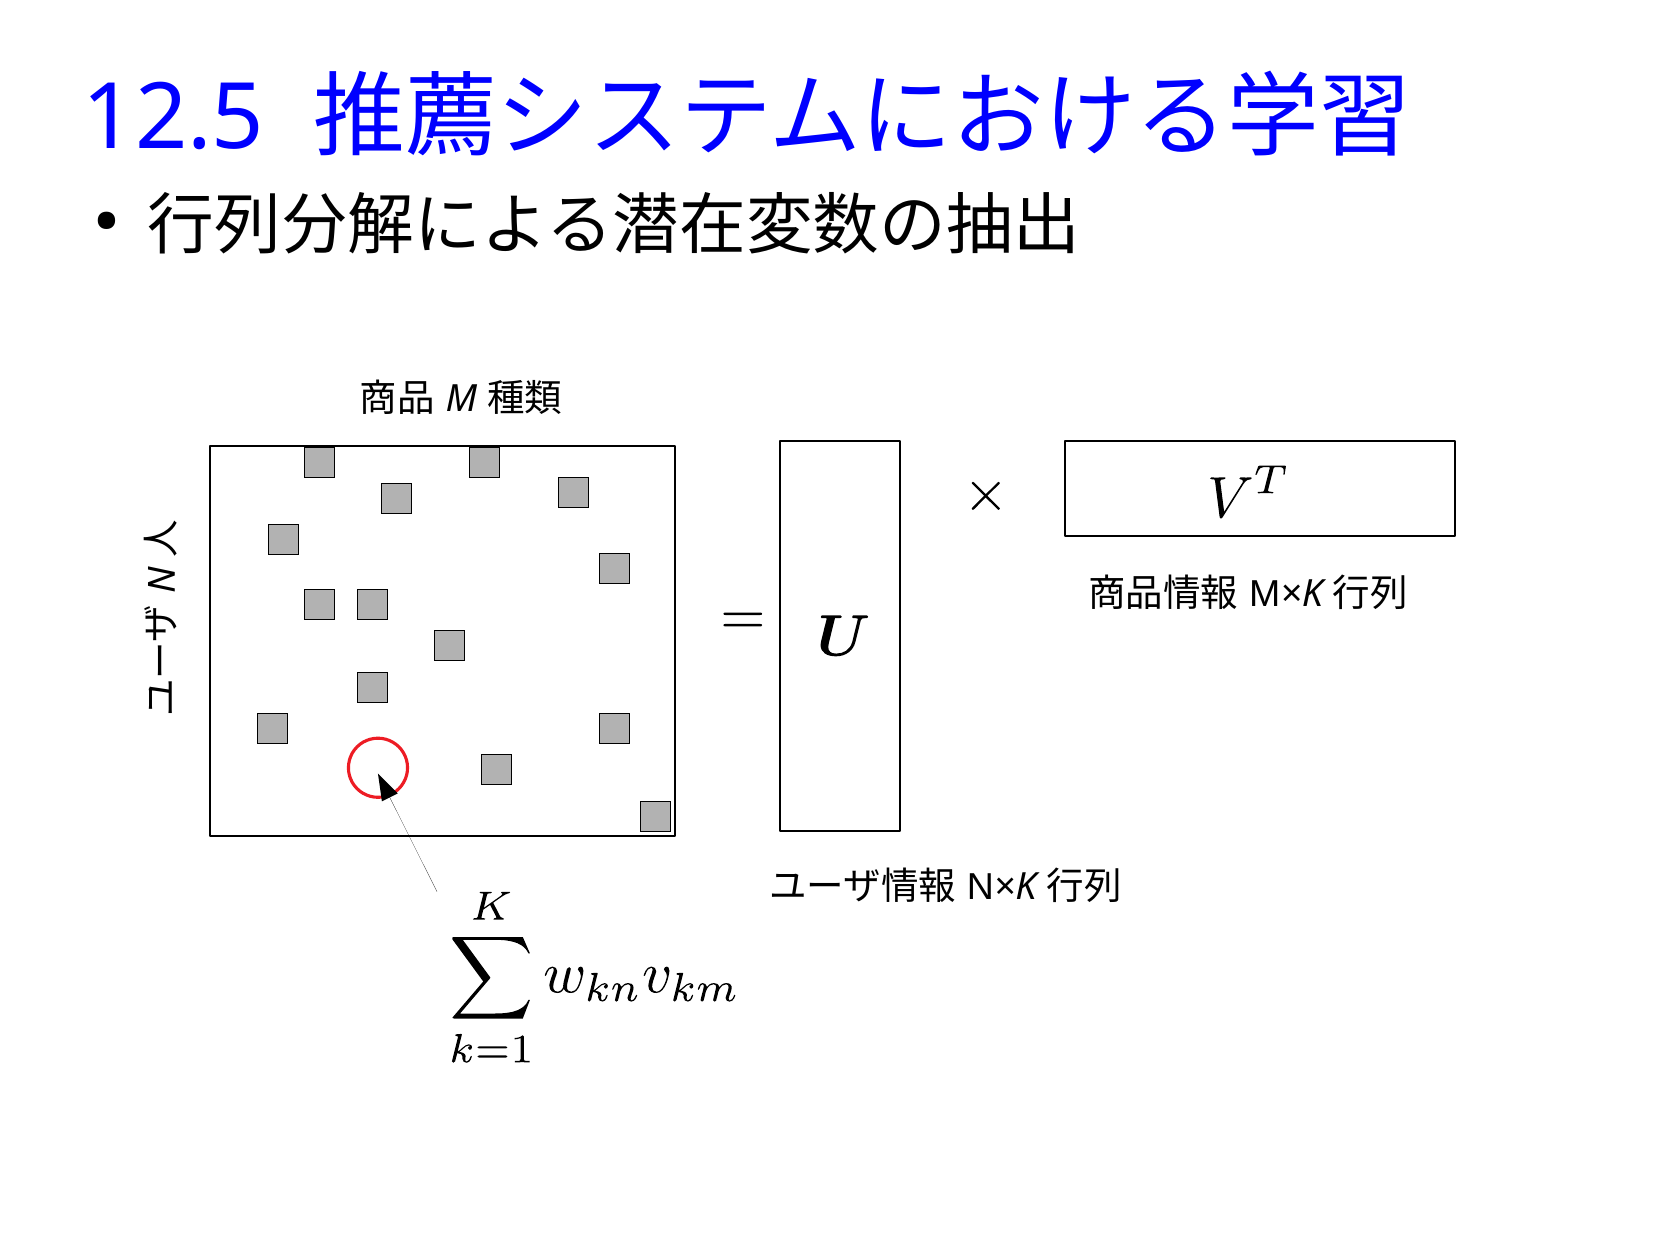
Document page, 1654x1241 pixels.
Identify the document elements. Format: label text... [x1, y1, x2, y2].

text_box [257, 713, 288, 744]
text_box [720, 612, 766, 627]
list 行列分解による潜在変数の抽出 [76, 177, 1565, 950]
text_box [481, 754, 512, 785]
text_box [963, 476, 1009, 516]
text_box [448, 891, 738, 1063]
text_box ユーザ情報N×K行列 [754, 848, 1145, 920]
text_box [1206, 465, 1288, 519]
text_box [599, 553, 630, 584]
text_box ユーザN人 [124, 498, 196, 732]
text_box 商品情報M×K行列 [1073, 555, 1431, 627]
text_box [268, 524, 299, 555]
text_box 商品M種類 [345, 360, 581, 432]
text_box [357, 589, 388, 620]
text_box [816, 615, 871, 657]
text_box [434, 630, 465, 661]
text_box [558, 477, 589, 508]
title 12.5 推薦システムにおける学習 [82, 44, 1571, 183]
text_box [599, 713, 630, 744]
text_box [357, 672, 388, 703]
text_box [640, 801, 671, 832]
text_box [381, 483, 412, 514]
text_box [469, 447, 500, 478]
text_box [304, 447, 335, 478]
text_box [304, 589, 335, 620]
